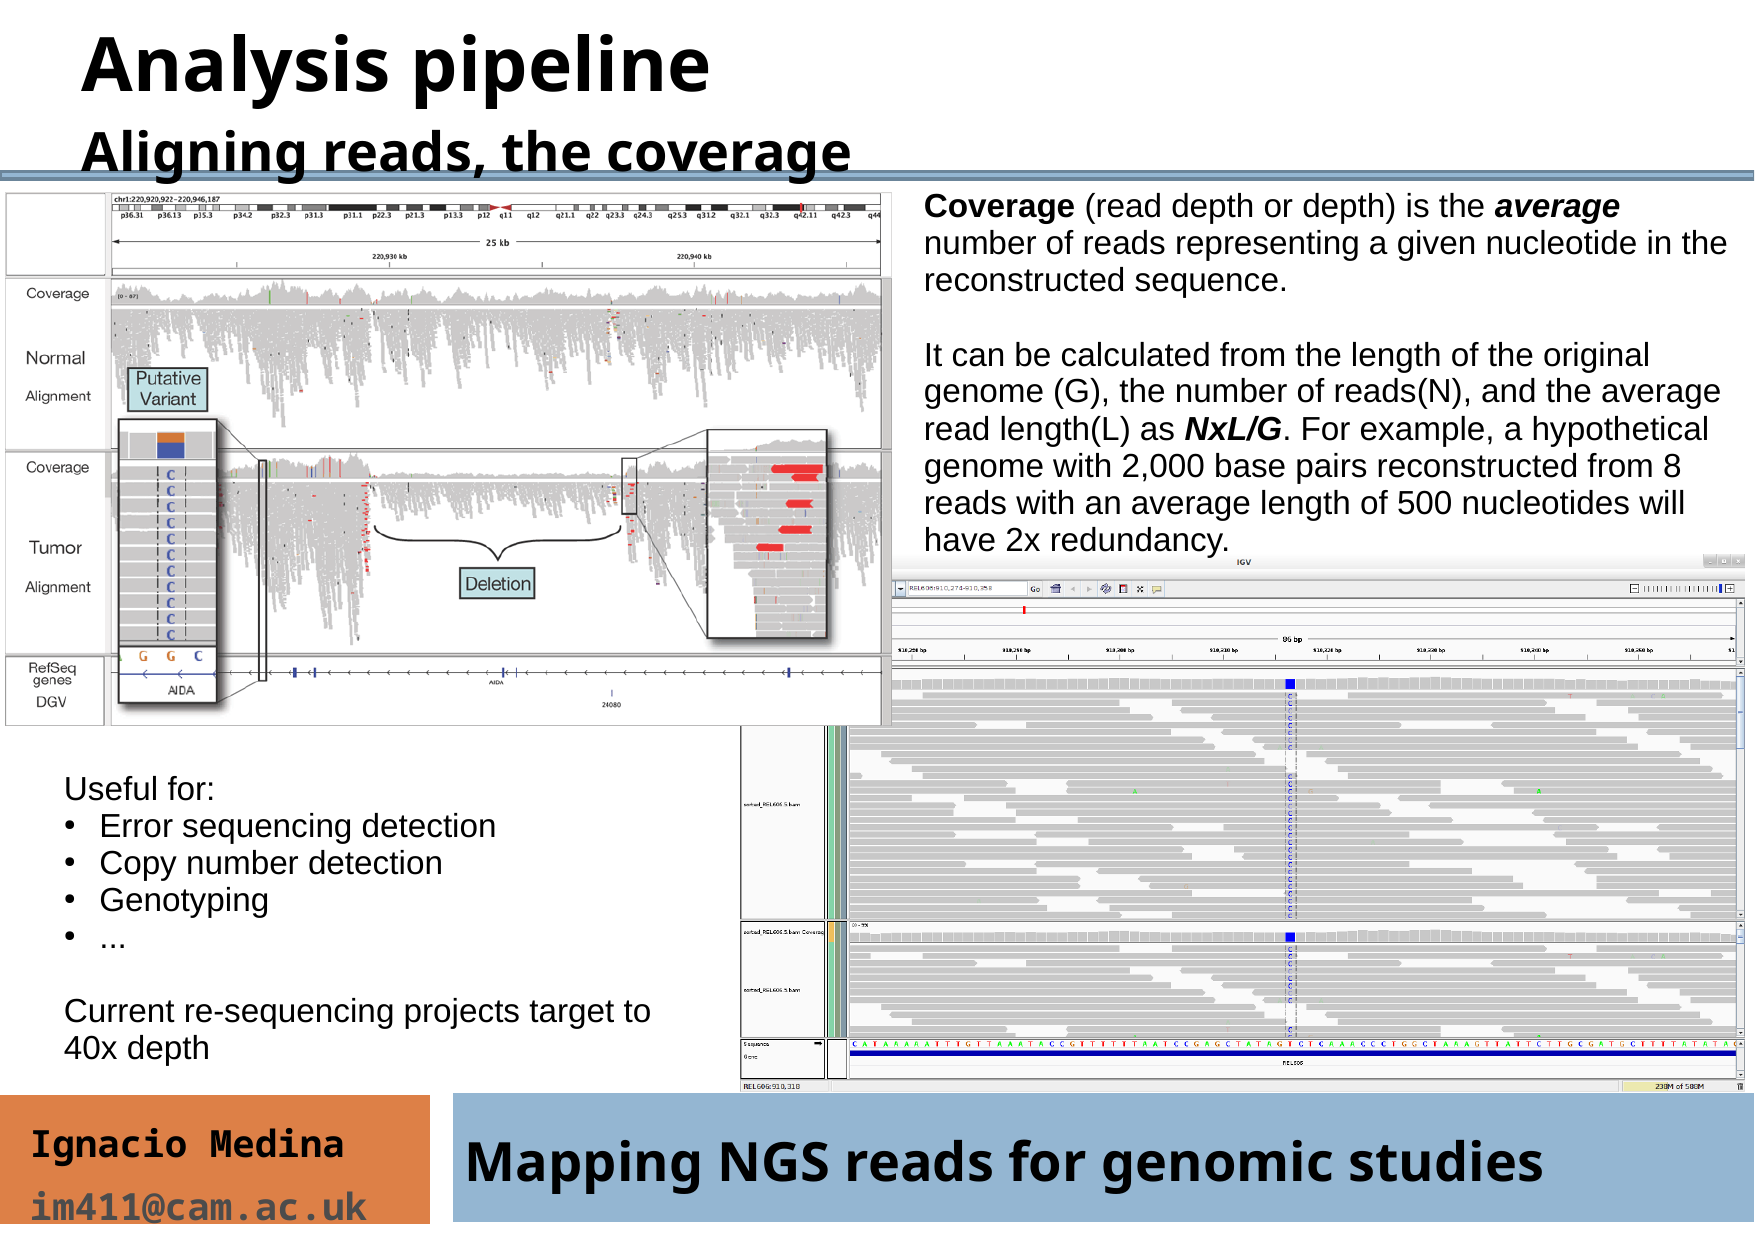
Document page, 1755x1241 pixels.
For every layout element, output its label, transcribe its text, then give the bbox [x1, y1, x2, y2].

text_box [0, 171, 174, 179]
picture [5, 192, 1745, 1092]
text_box Coverage (read depth or depth) is the average number of reads representing a given nucleotide in the reconstructed sequence. It can be calculated from the length of the original genome (G), the number of reads(N), and the average read length(L) as NxL/G. For example, a hypothetical genome with 2,000 base pairs reconstructed from 8 reads with an average length of 500 nucleotides will have 2x redundancy. [909, 180, 1749, 571]
text_box Useful for: Error sequencing detection Copy number detection Genotyping ... Current re-sequencing projects target to 40x depth [49, 762, 695, 1078]
text_box [813, 171, 1754, 179]
text_box Mapping NGS reads for genomic studies [450, 1116, 1726, 1194]
text_box Ignacio Medina im411@cam.ac.uk [15, 1110, 436, 1213]
text_box [302, 171, 807, 179]
text_box Analysis pipeline Aligning reads, the coverage [67, 3, 1688, 168]
text_box [180, 171, 296, 179]
